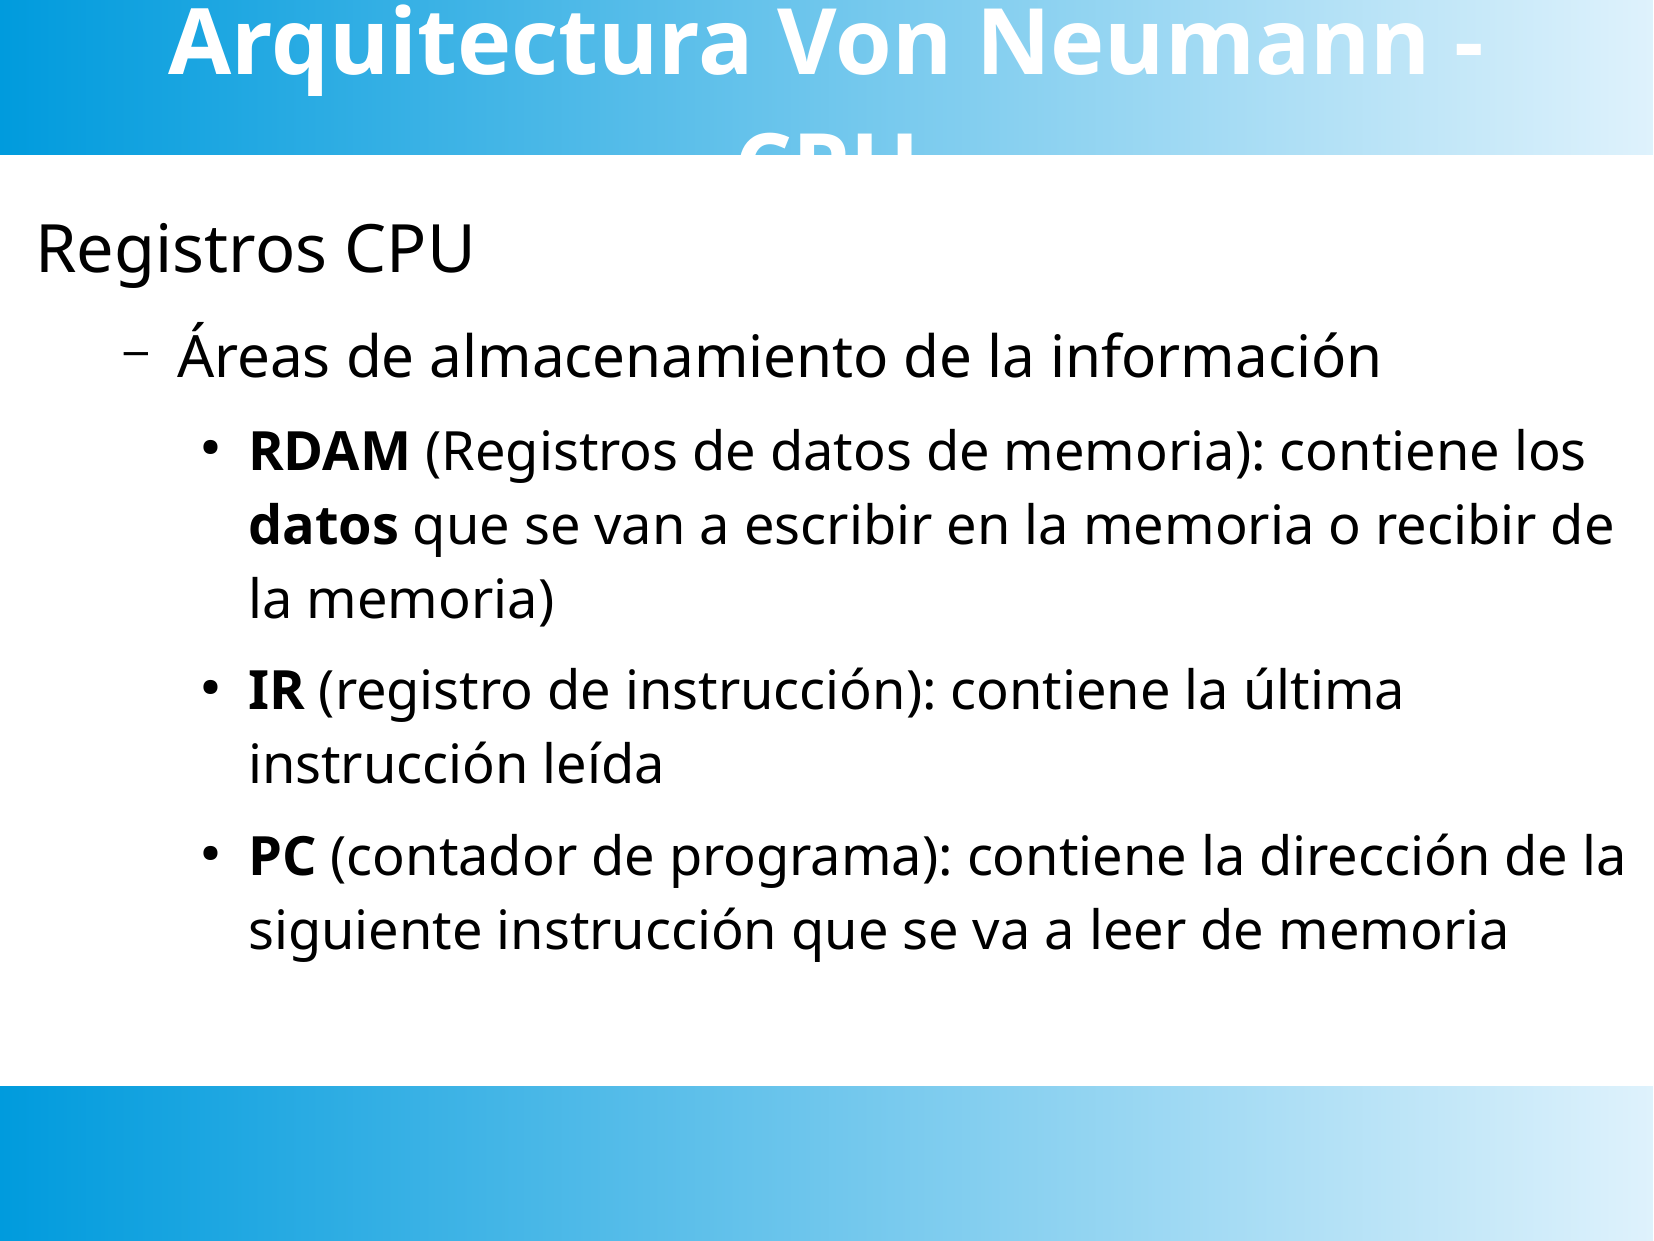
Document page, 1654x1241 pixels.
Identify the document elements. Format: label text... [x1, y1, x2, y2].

list Registros CPU Áreas de almacenamiento de la información RDAM (Registros de datos de memoria): contiene los datos que se van a escribir en la memoria o recibir de la memoria) IR (registro de instrucción): contiene la última instrucción leída PC (contador de programa): contiene la dirección de la siguiente instrucción que se va a leer de memoria [35, 200, 1630, 1075]
title Arquitectura Von Neumann - CPU [82, 49, 1571, 155]
